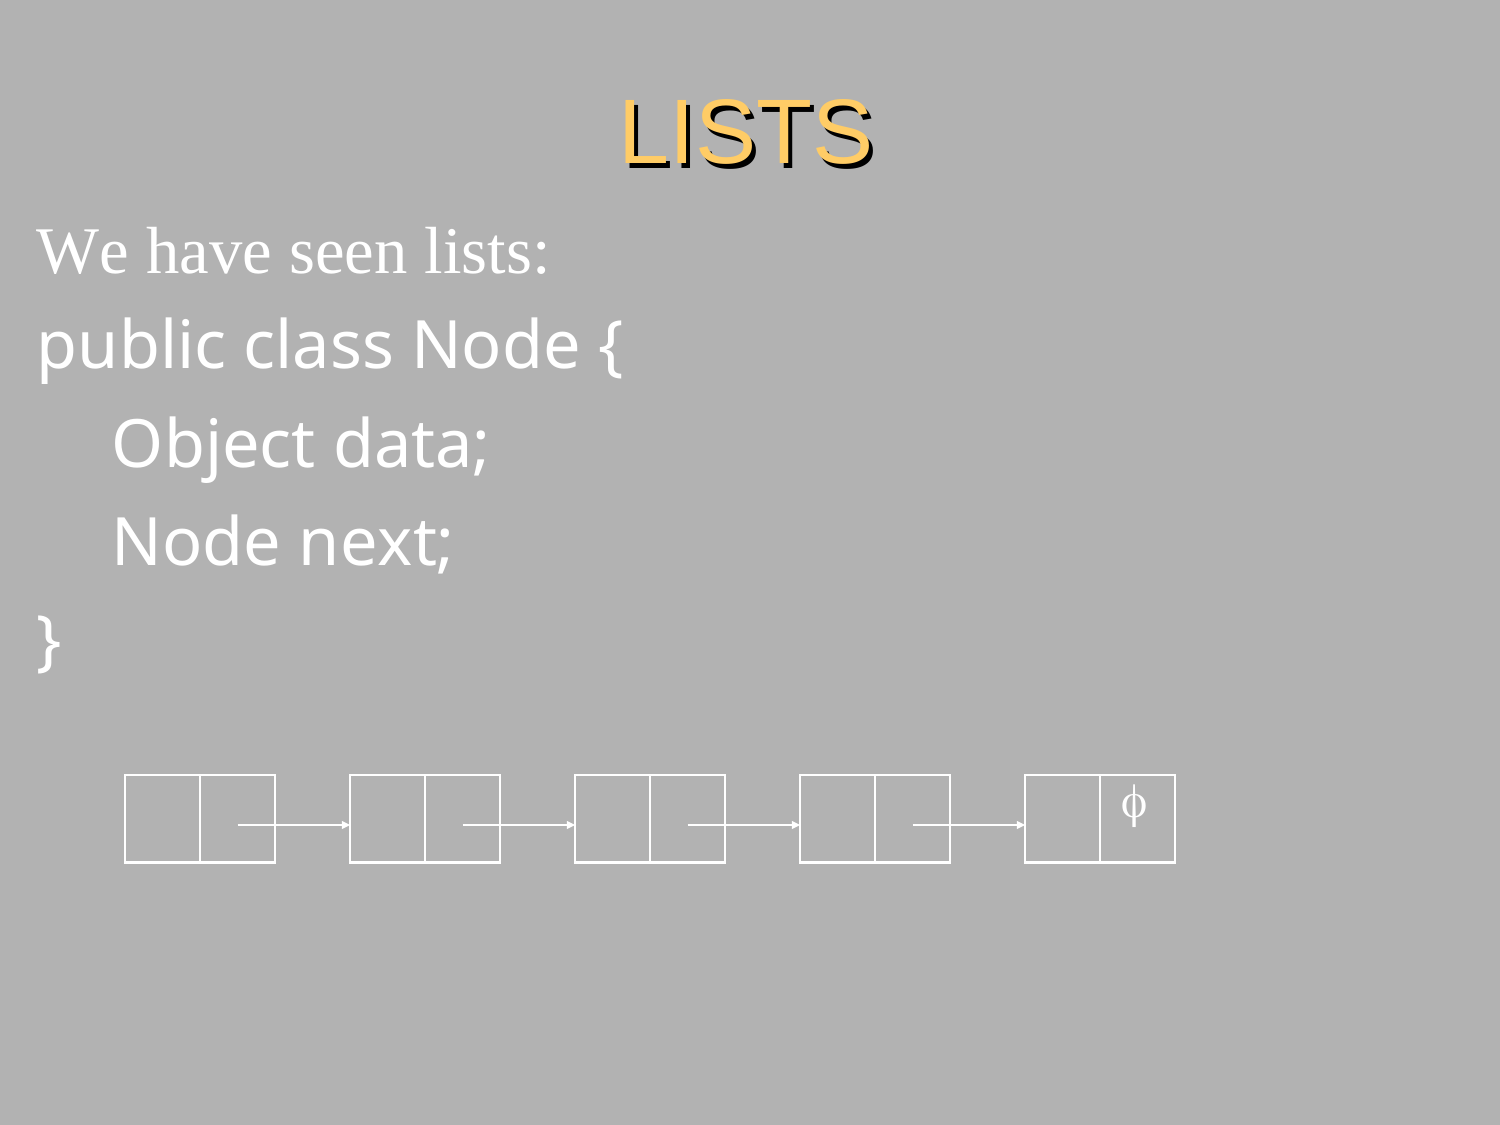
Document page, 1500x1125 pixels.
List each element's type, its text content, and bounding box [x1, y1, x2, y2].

text_box  [1106, 774, 1163, 836]
list We have seen lists: public class Node { Object data; Node next; } [22, 212, 1482, 688]
title LISTS [17, 37, 1476, 228]
